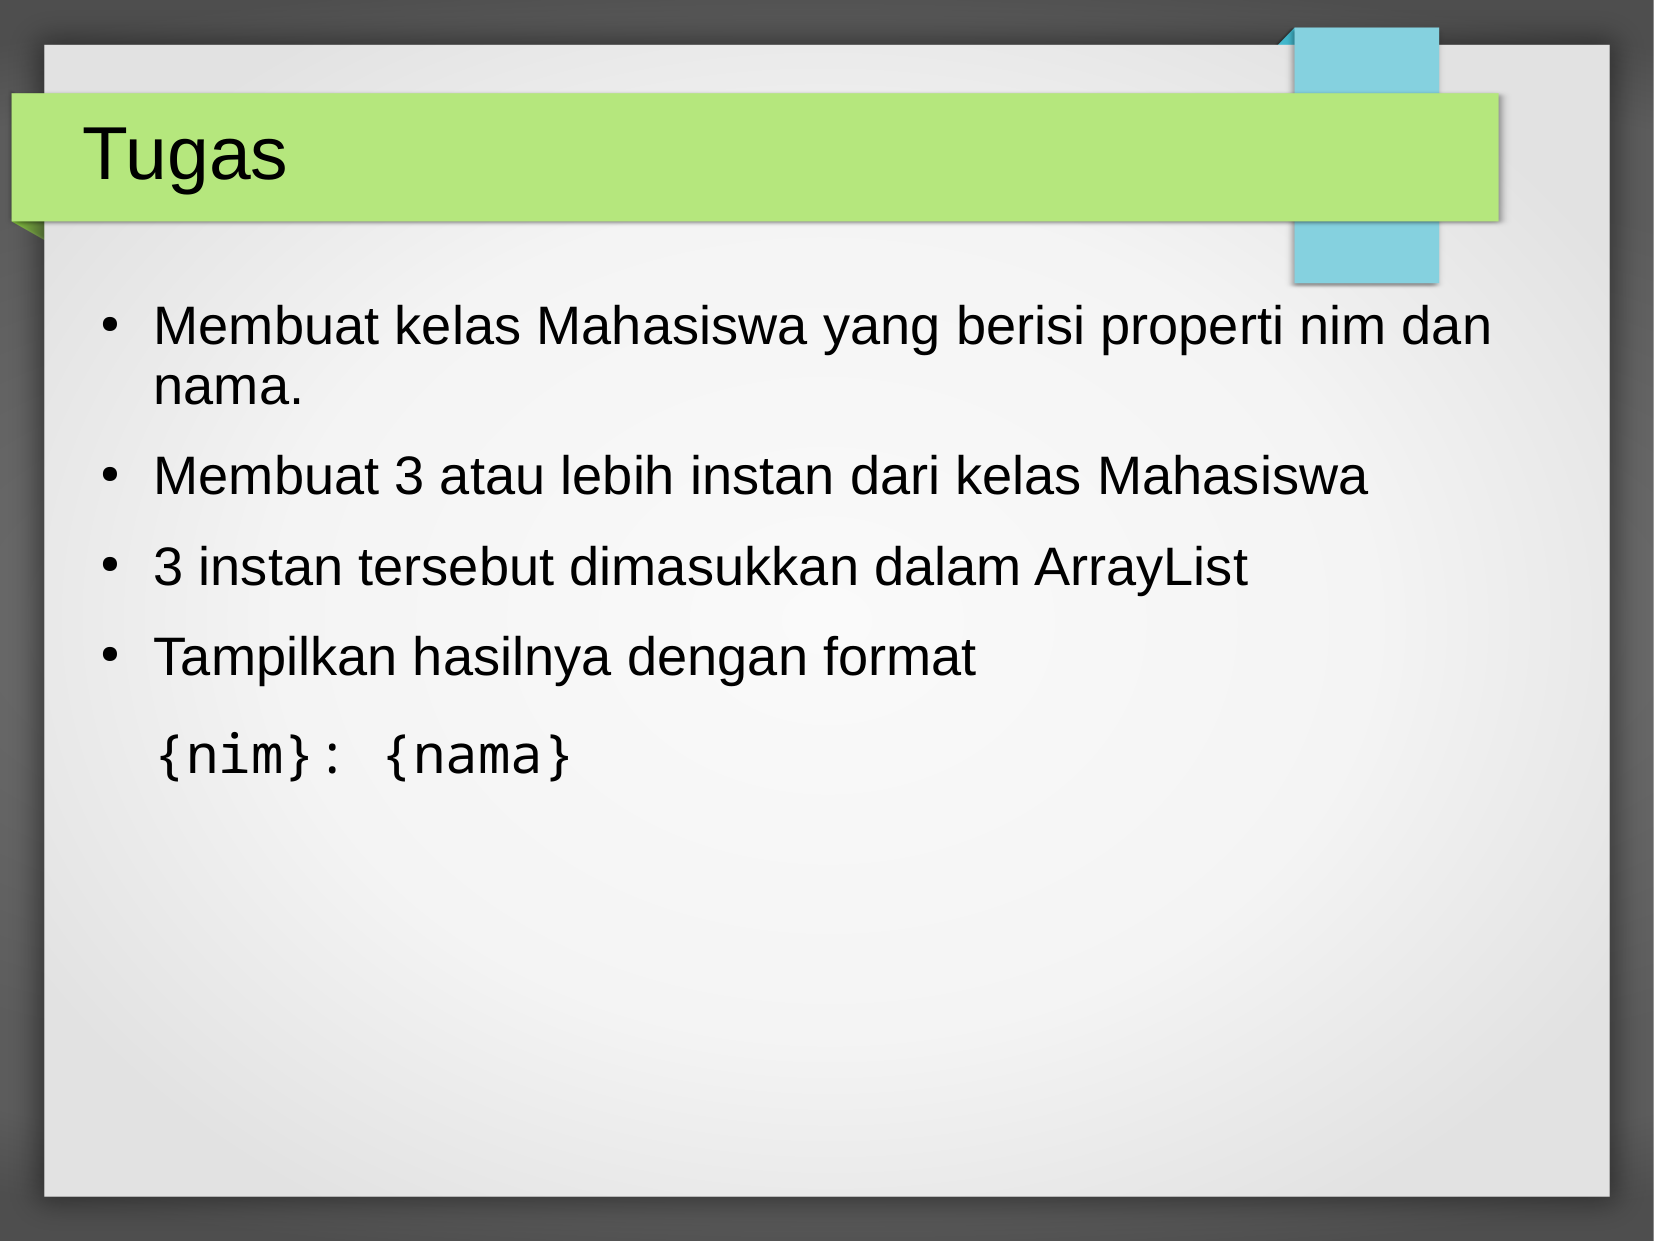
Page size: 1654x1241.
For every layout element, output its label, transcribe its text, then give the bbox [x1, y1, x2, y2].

title Tugas [82, 94, 1264, 213]
list Membuat kelas Mahasiswa yang berisi properti nim dan nama. Membuat 3 atau lebih instan dari kelas Mahasiswa 3 instan tersebut dimasukkan dalam ArrayList Tampilkan hasilnya dengan format {nim}: {nama} [82, 295, 1571, 1015]
picture [0, 0, 1654, 1241]
